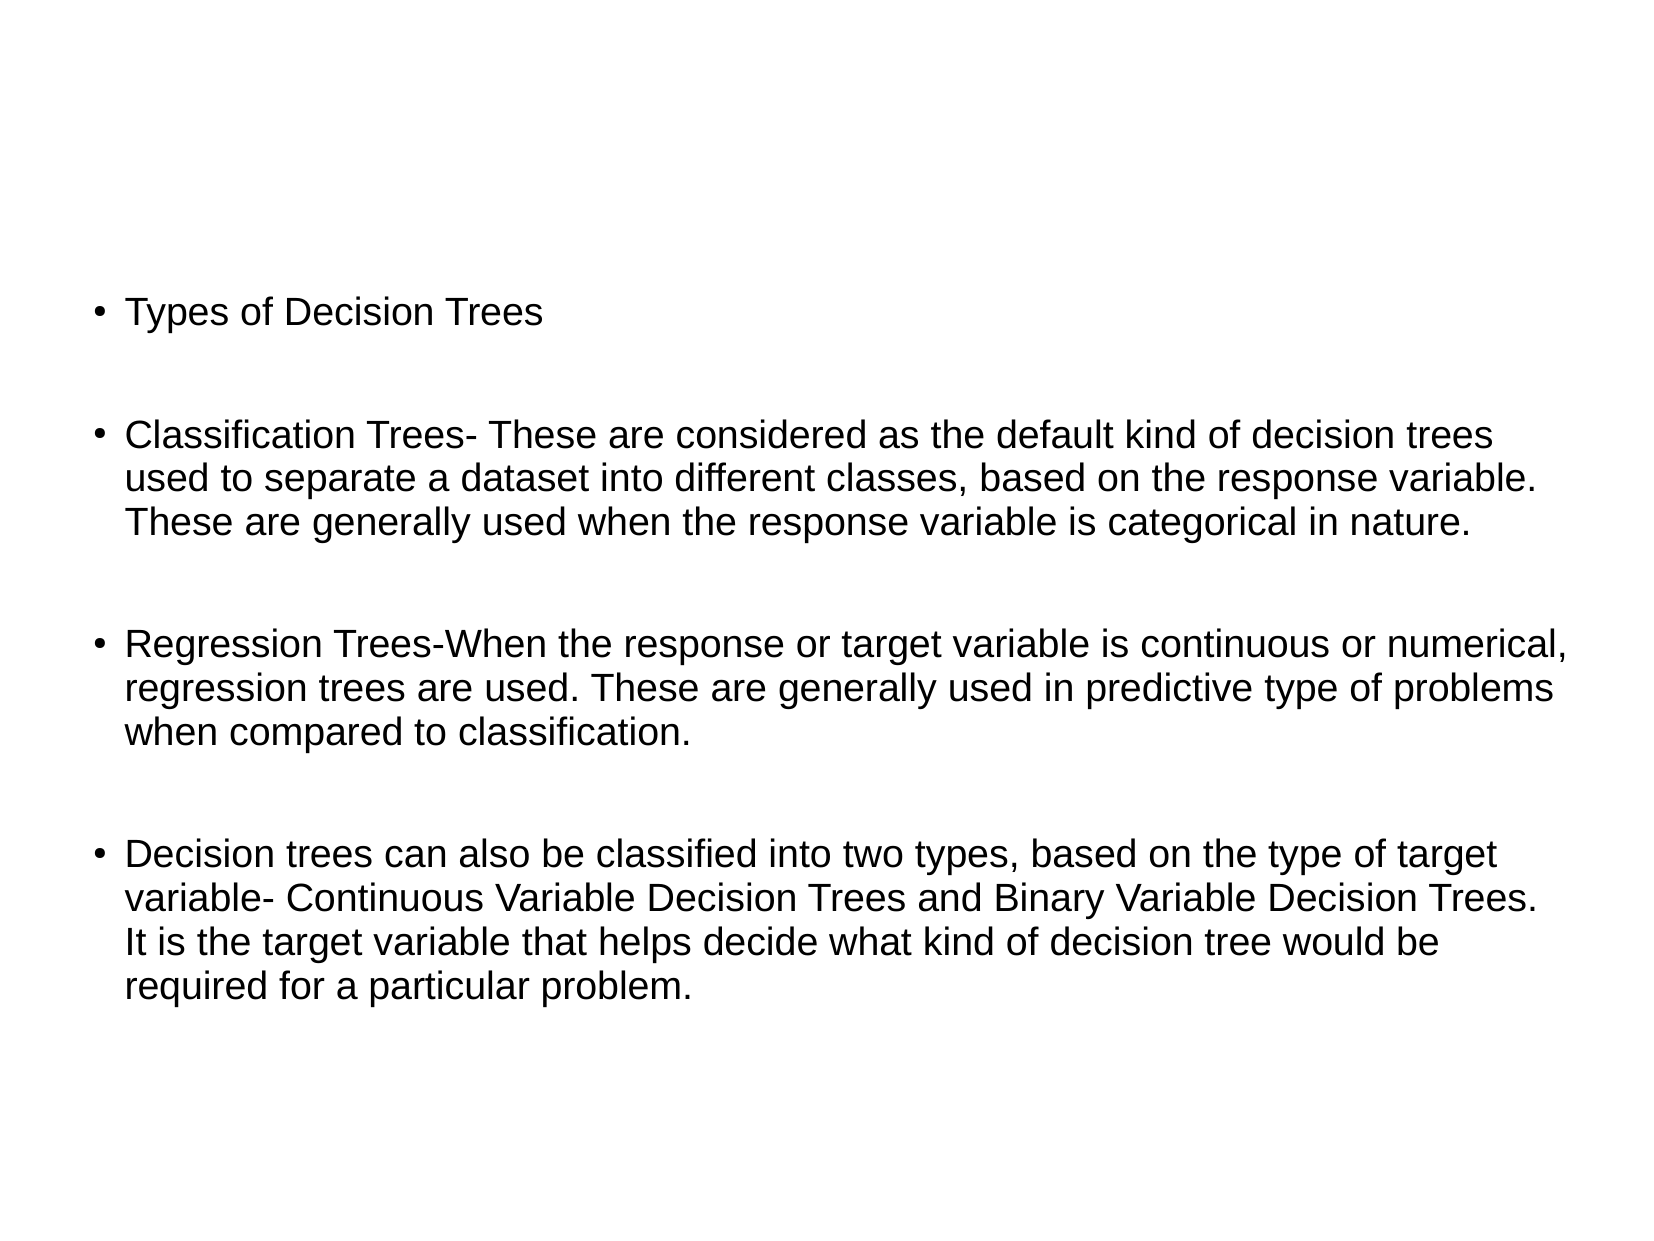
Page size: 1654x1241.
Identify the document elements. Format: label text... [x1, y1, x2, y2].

list Types of Decision Trees Classification Trees- These are considered as the default kind of decision trees used to separate a dataset into different classes, based on the response variable. These are generally used when the response variable is categorical in nature. Regression Trees-When the response or target variable is continuous or numerical, regression trees are used. These are generally used in predictive type of problems when compared to classification. Decision trees can also be classified into two types, based on the type of target variable- Continuous Variable Decision Trees and Binary Variable Decision Trees. It is the target variable that helps decide what kind of decision tree would be required for a particular problem. [82, 290, 1571, 1010]
